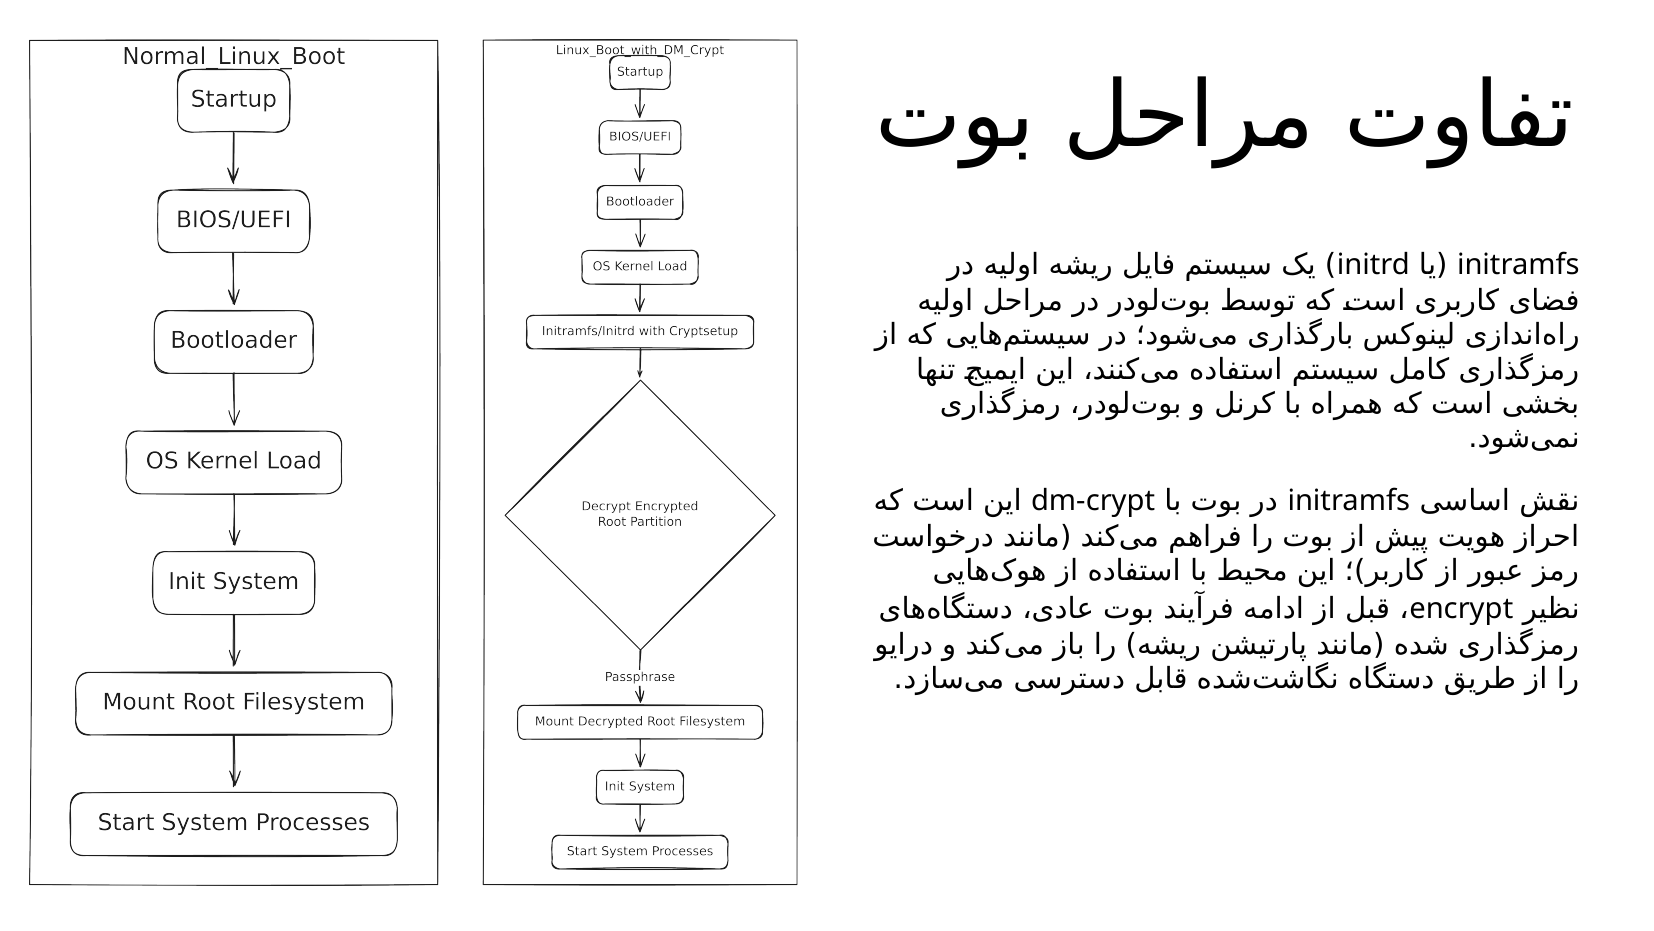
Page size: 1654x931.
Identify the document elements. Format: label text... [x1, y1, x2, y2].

picture [29, 39, 798, 886]
text_box initramfs (یا initrd) یک سیستم فایل ریشه اولیه در فضای کاربری است که توسط بوت‌لودر در مراحل اولیه راه‌اندازی لینوکس بارگذاری می‌شود؛ در سیستم‌هایی که از رمزگذاری کامل سیستم استفاده می‌کنند، این ایمیج تنها بخشی است که همراه با کرنل و بوت‌لودر، رمزگذاری نمی‌شود. نقش اساسی initramfs در بوت با dm-crypt این است که احراز هویت پیش از بوت را فراهم می‌کند (مانند درخواست رمز عبور از کاربر)؛ این محیط با استفاده از هوک‌هایی نظیر encrypt، قبل از ادامه فرآیند بوت عادی، دستگاه‌های رمزگذاری شده (مانند پارتیشن ریشه) را باز می‌کند و درایو را از طریق دستگاه نگاشت‌شده قابل دسترسی می‌سازد. [856, 236, 1595, 886]
title تفاوت مراحل بوت [797, 37, 1654, 193]
